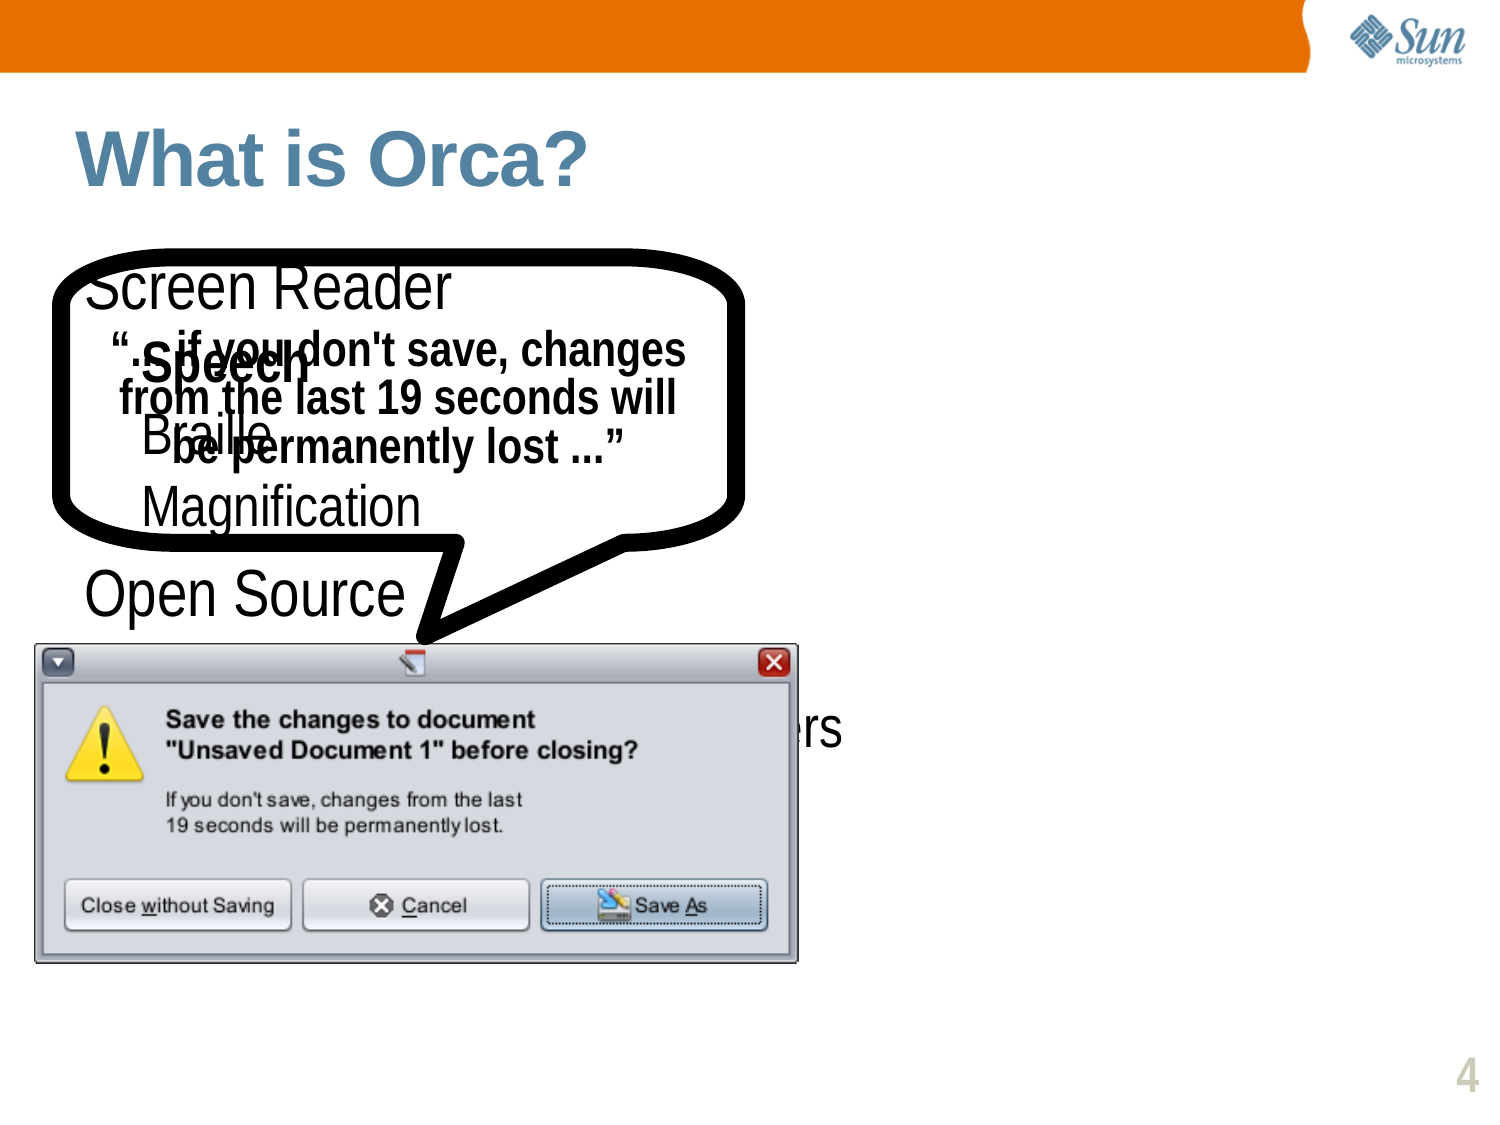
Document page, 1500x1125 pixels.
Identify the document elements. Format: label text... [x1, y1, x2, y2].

list Screen Reader Speech Braille Magnification Open Source Thriving community of happy users and developers [749, 257, 1402, 1017]
picture [0, 0, 1500, 75]
text_box “... if you don't save, changes from the last 19 seconds will be permanently lost ...” [61, 257, 737, 637]
picture [34, 643, 799, 964]
title What is Orca? [75, 122, 1438, 228]
